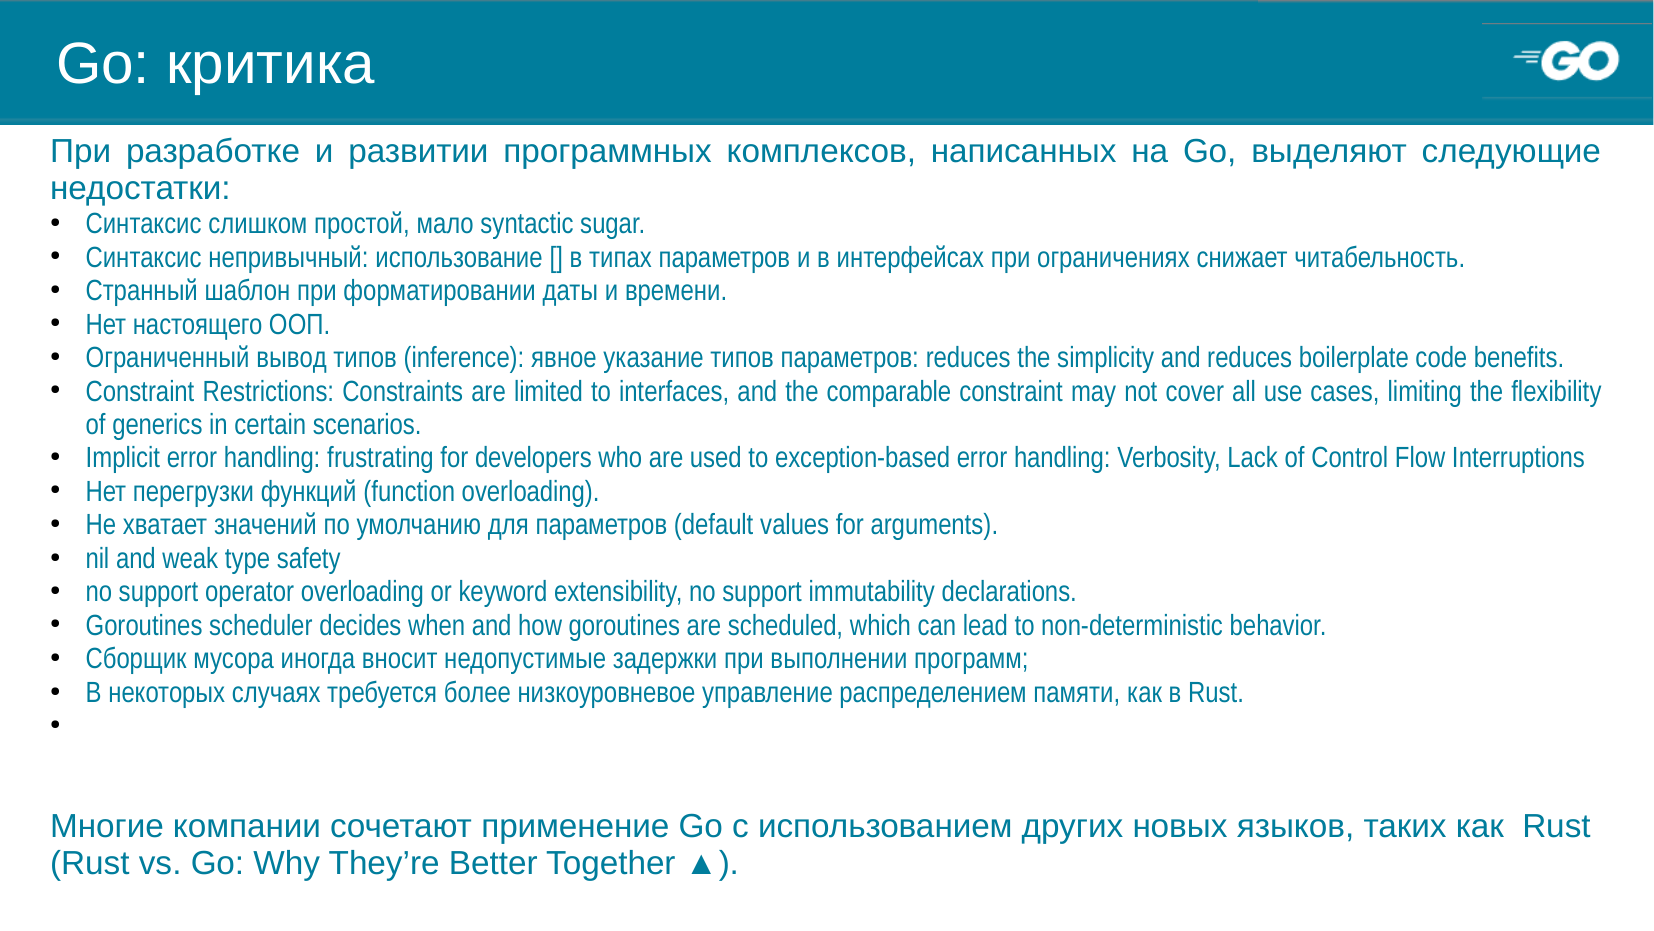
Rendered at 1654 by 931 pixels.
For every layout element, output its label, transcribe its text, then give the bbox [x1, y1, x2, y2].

text_box Go: критика [41, 23, 1495, 104]
picture [1542, 41, 1619, 81]
text_box При разработке и развитии программных комплексов, написанных на Go, выделяют следующие недостатки: Синтаксис слишком простой, мало syntactic sugar. Синтаксис непривычный: использование [] в типах параметров и в интерфейсах при ограничениях снижает читабельность. Странный шаблон при форматировании даты и времени. Нет настоящего ООП. Ограниченный вывoд типов (inference): явное указание типов параметров: reduces the simplicity and reduces boilerplate code benefits. Constraint Restrictions: Constraints are limited to interfaces, and the comparable constraint may not cover all use cases, limiting the flexibility of generics in certain scenarios. Implicit error handling: frustrating for developers who are used to exception-based error handling: Verbosity, Lack of Control Flow Interruptions Нет перегрузки функций (function overloading). Не хватает значений по умолчанию для параметров (default values for arguments). nil and weak type safety no support operator overloading or keyword extensibility, no support immutability declarations. Goroutines scheduler decides when and how goroutines are scheduled, which can lead to non-deterministic behavior. Сборщик мусора иногда вносит недопустимые задержки при выполнении программ; В некоторых случаях требуется более низкоуровневое управление распределением памяти, как в Rust. Многие компании сочетают применение Go с использованием других новых языков, таких как Rust (Rust vs. Go: Why They’re Better Together ▲). [35, 124, 1619, 899]
